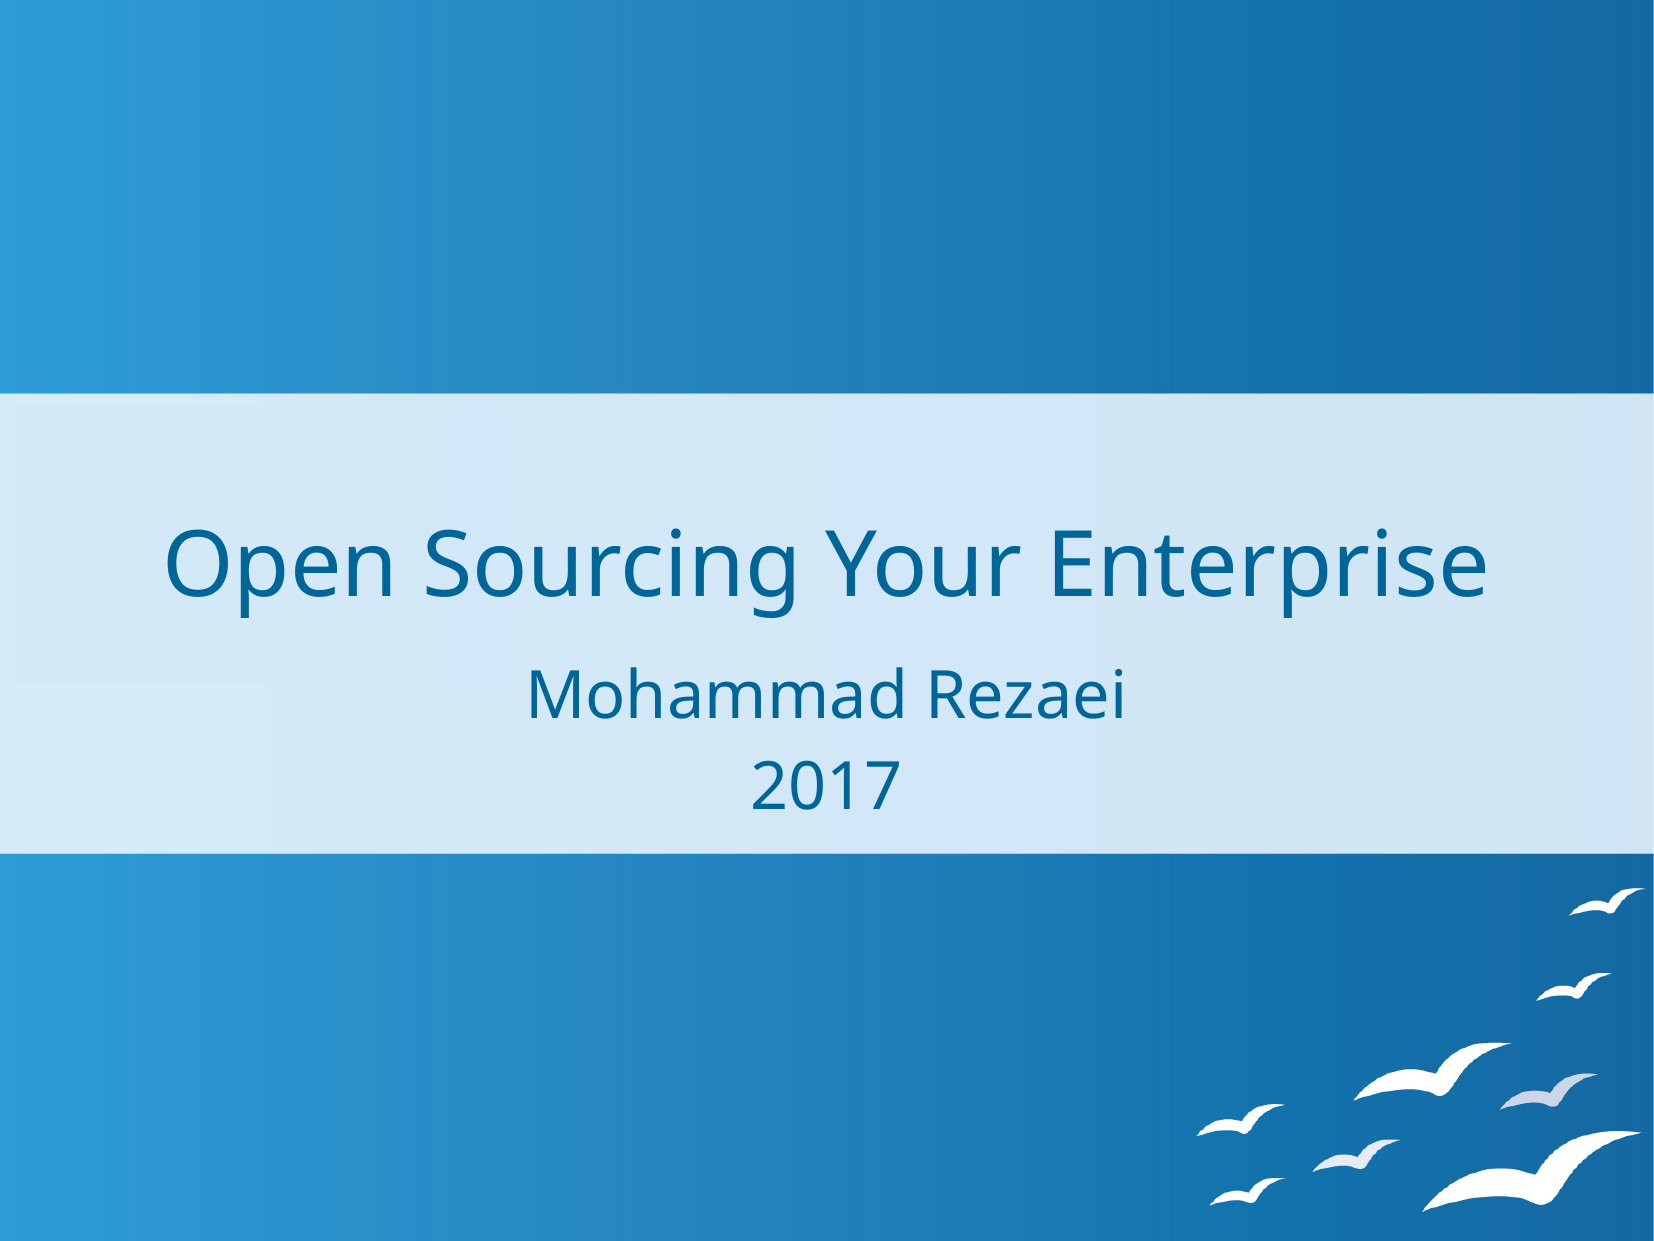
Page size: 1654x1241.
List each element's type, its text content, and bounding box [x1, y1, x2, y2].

picture [0, 0, 1654, 1241]
subtitle Mohammad Rezaei 2017 [247, 649, 1407, 827]
title Open Sourcing Your Enterprise [122, 484, 1531, 639]
